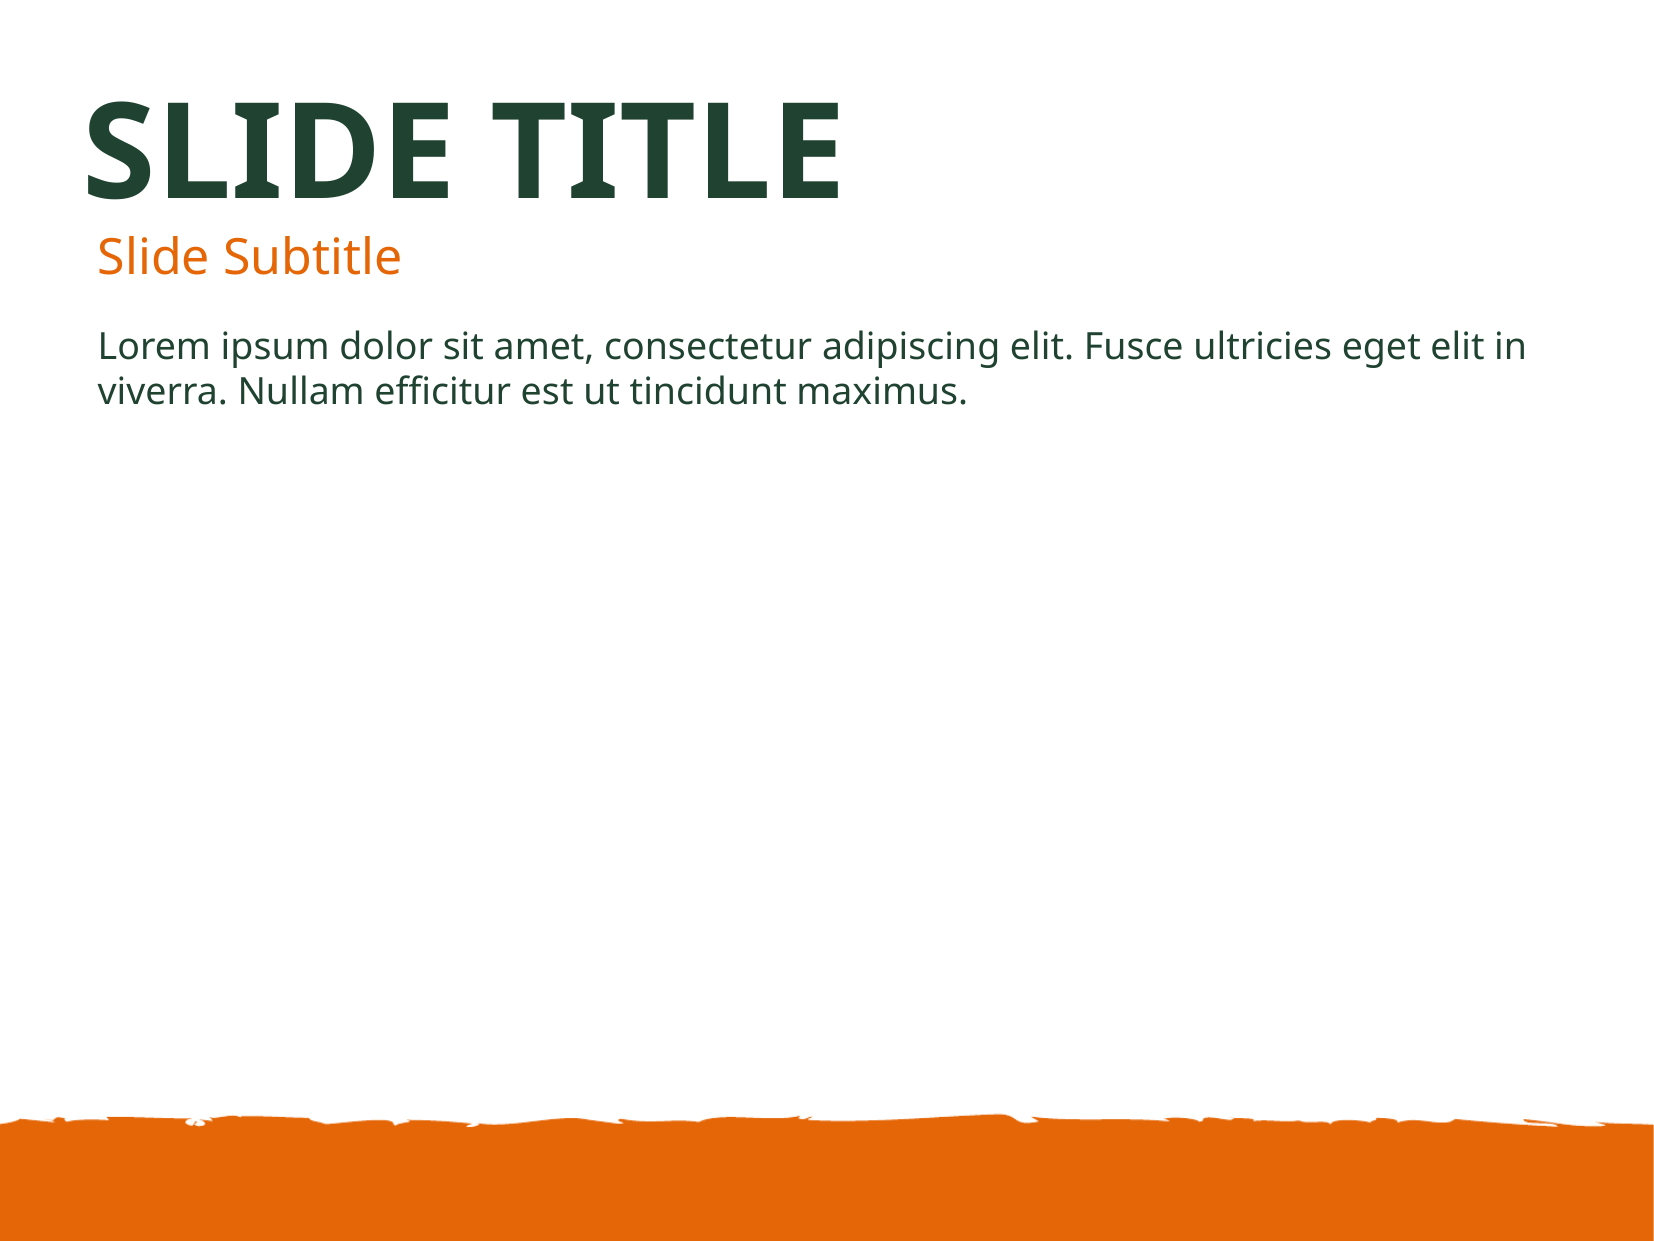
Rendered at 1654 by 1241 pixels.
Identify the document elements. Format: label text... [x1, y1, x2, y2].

text_box Slide Subtitle [82, 217, 466, 294]
picture [0, 1098, 1654, 1241]
text_box Lorem ipsum dolor sit amet, consectetur adipiscing elit. Fusce ultricies eget elit in viverra. Nullam efficitur est ut tincidunt maximus. [82, 314, 1571, 421]
title SLIDE TITLE [82, 65, 1571, 196]
